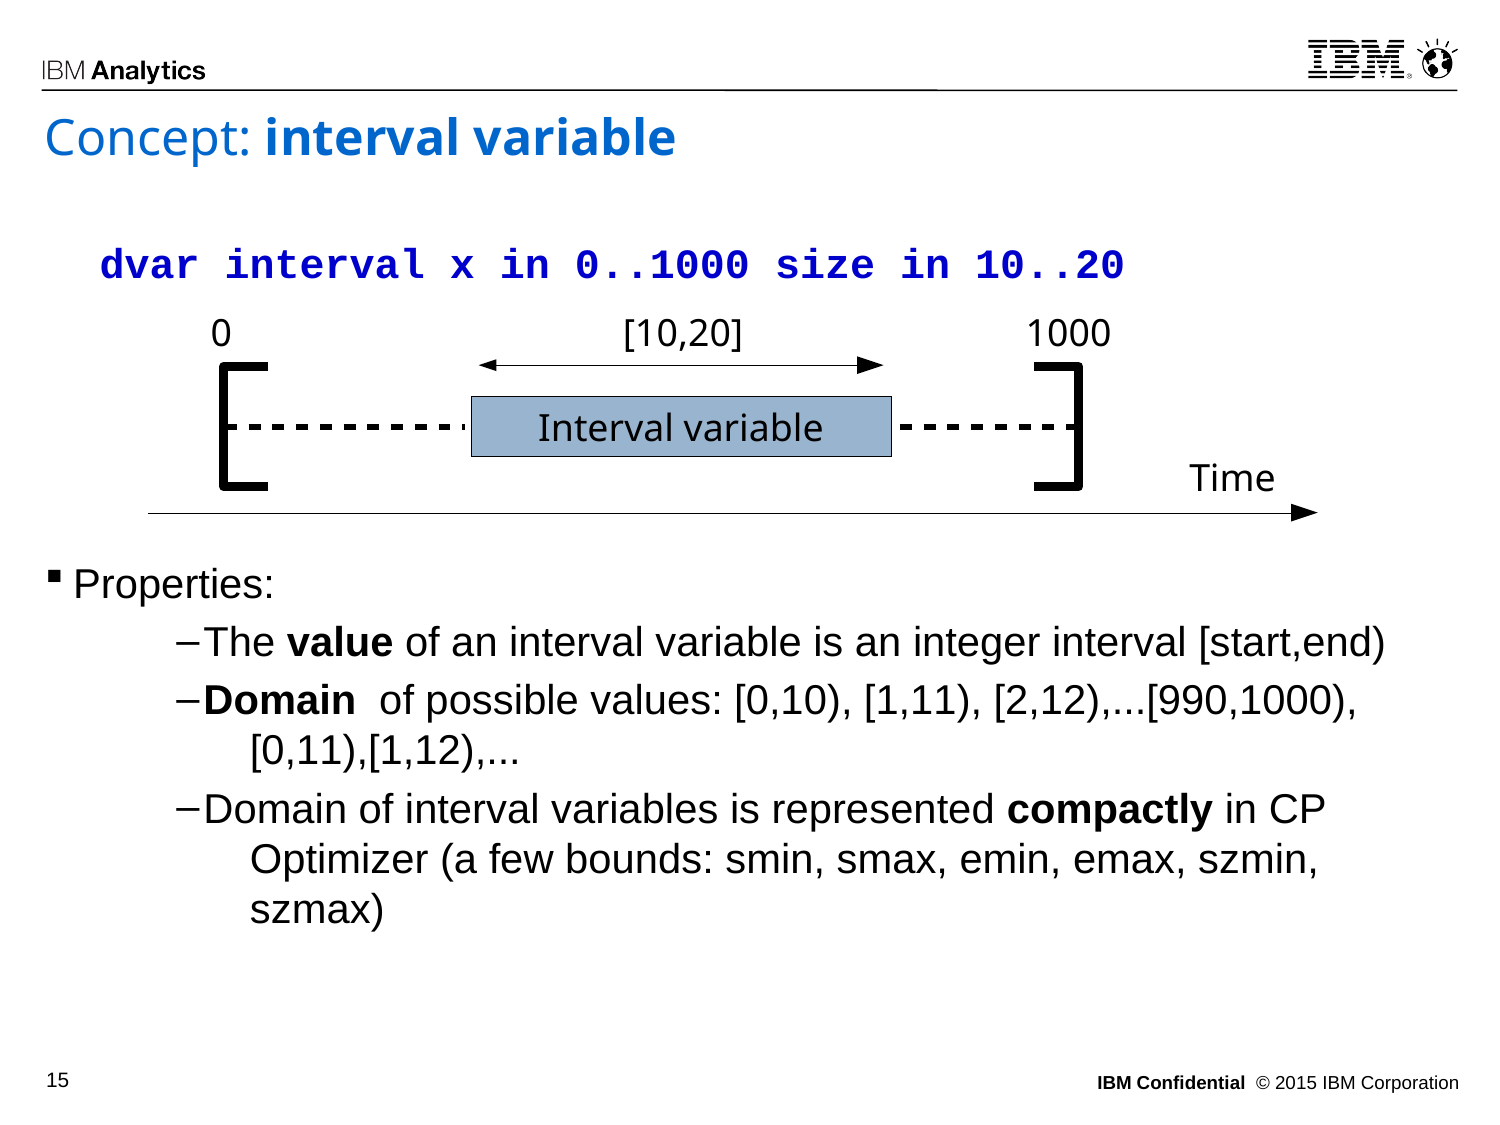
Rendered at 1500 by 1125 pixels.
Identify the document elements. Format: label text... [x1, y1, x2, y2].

title Concept: interval variable [29, 97, 1500, 203]
text_box 1000 [1010, 301, 1216, 362]
text_box [898, 351, 1079, 502]
list dvar interval x in 0..1000 size in 10..20 Properties: The value of an interval variable is an integer interval [start,end) Domain of possible values: [0,10), [1,11), [2,12),...[990,1000), [0,11),[1,12),... Domain of interval variables is represented compactly in CP Optimizer (a few bounds: smin, smax, emin, emax, szmin, szmax) [29, 224, 1426, 1125]
text_box [223, 351, 404, 502]
picture [24, 42, 224, 99]
text_box Time [1174, 446, 1288, 507]
picture [1294, 24, 1469, 91]
text_box [10,20] [608, 301, 836, 362]
text_box Interval variable [471, 396, 892, 457]
text_box 0 [195, 301, 434, 362]
